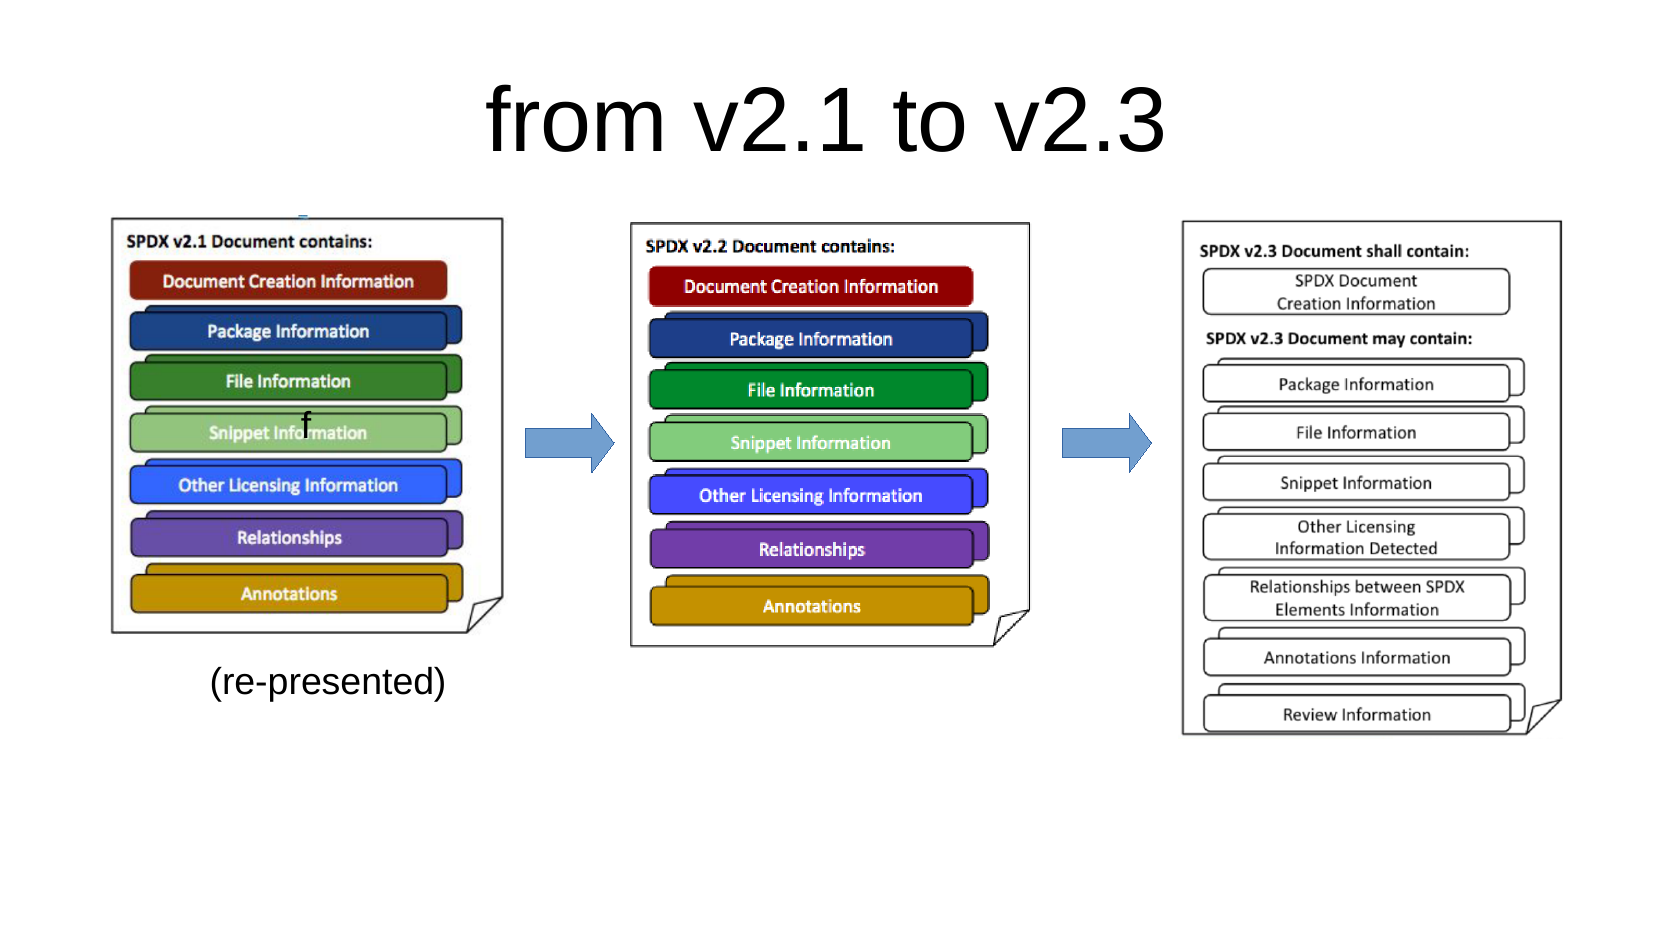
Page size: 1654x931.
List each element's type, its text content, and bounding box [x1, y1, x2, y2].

title from v2.1 to v2.3 [82, 37, 1571, 193]
text_box (re-presented) [194, 649, 462, 707]
text_box [525, 413, 615, 473]
picture [628, 219, 1034, 650]
text_box f [104, 210, 508, 638]
text_box [1062, 413, 1152, 473]
picture [1178, 215, 1565, 739]
